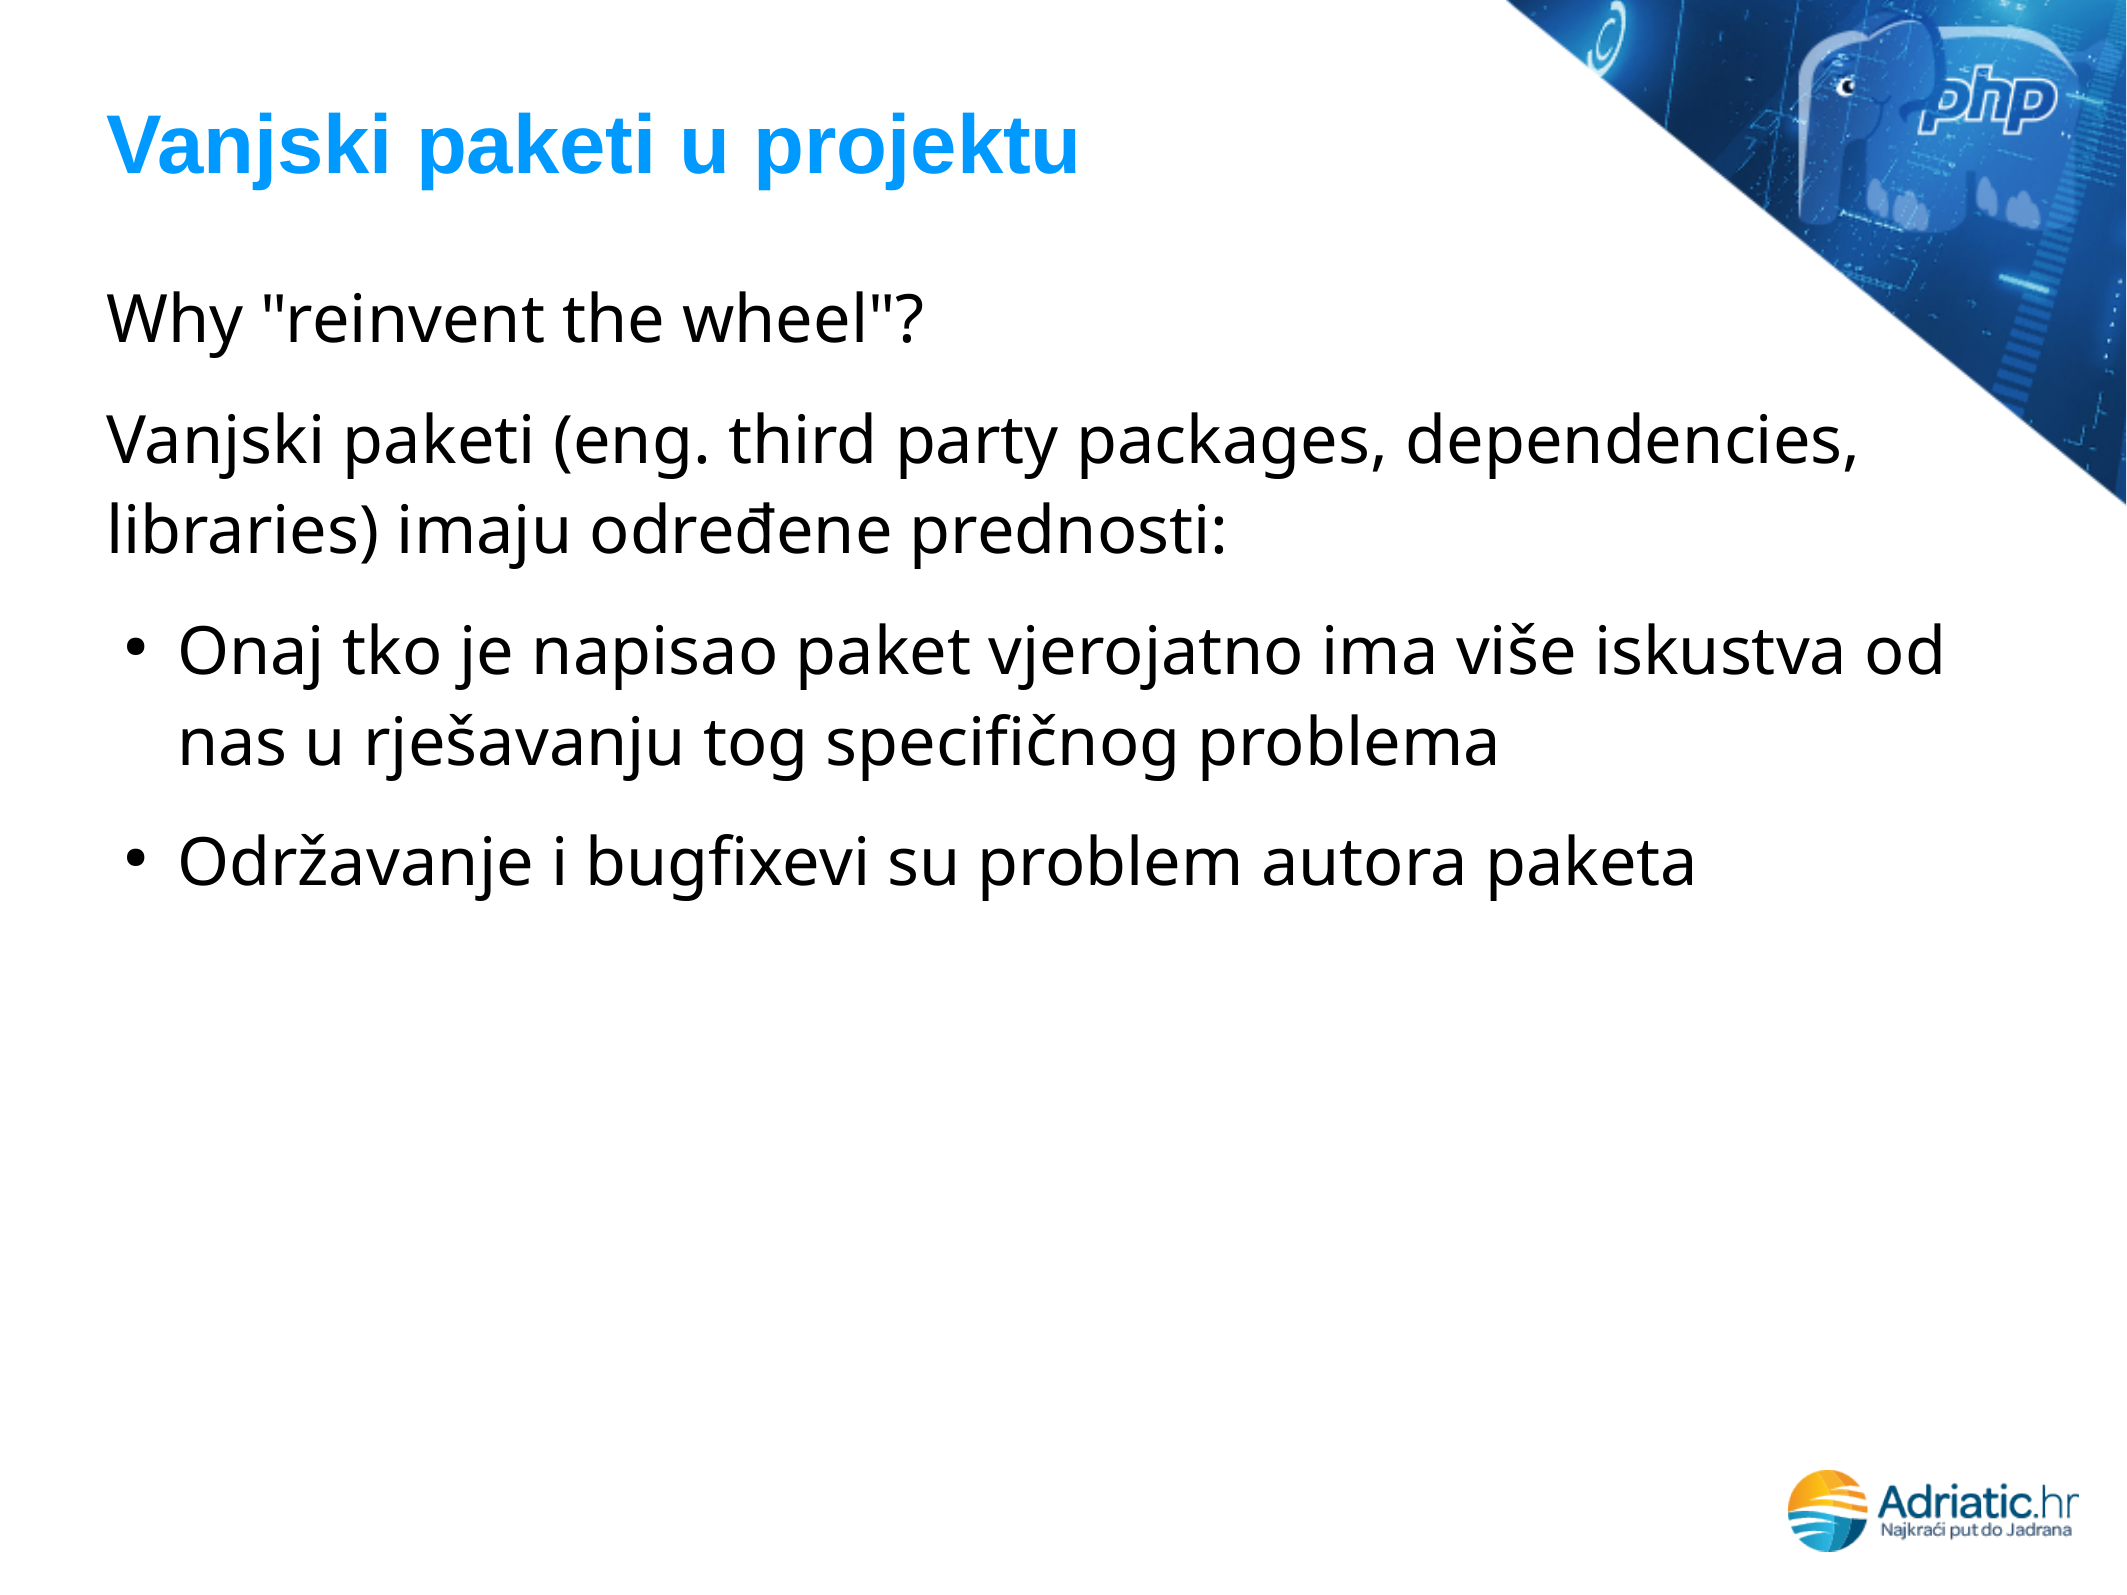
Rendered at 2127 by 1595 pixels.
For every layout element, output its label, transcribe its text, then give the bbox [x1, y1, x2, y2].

title Vanjski paketi u projektu [106, 70, 1630, 219]
picture [1505, 0, 2127, 625]
list Why "reinvent the wheel"? Vanjski paketi (eng. third party packages, dependencies, libraries) imaju određene prednosti: Onaj tko je napisao paket vjerojatno ima više iskustva od nas u rješavanju tog specifičnog problema Održavanje i bugfixevi su problem autora paketa [106, 271, 1961, 1453]
picture [1788, 1470, 2079, 1552]
